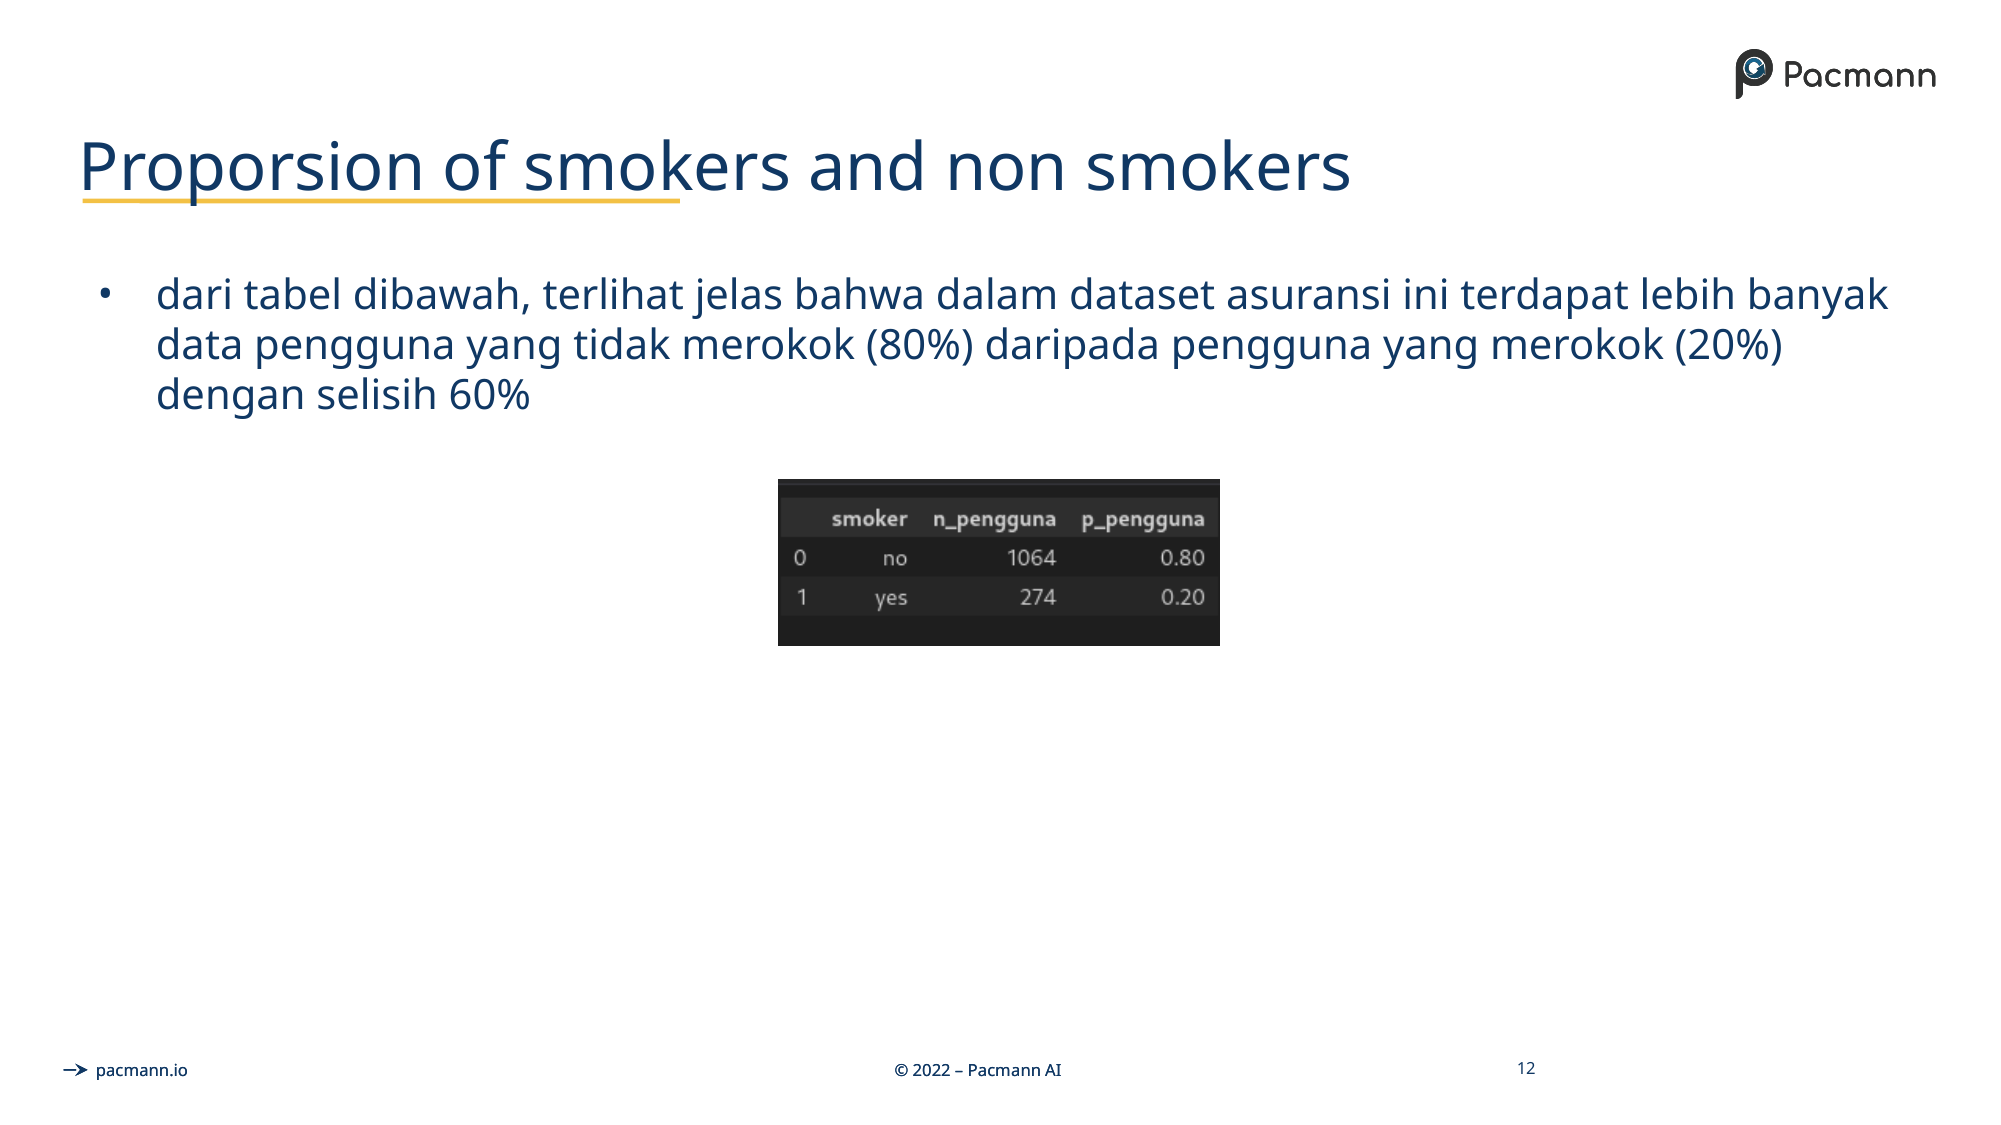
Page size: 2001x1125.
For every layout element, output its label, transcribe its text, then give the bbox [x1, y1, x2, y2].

picture [1707, 36, 1966, 112]
title Proporsion of smokers and non smokers [63, 59, 1935, 278]
text_box dari tabel dibawah, terlihat jelas bahwa dalam dataset asuransi ini terdapat lebih banyak data pengguna yang tidak merokok (80%) daripada pengguna yang merokok (20%) dengan selisih 60% [65, 259, 1934, 426]
picture [778, 479, 1220, 646]
